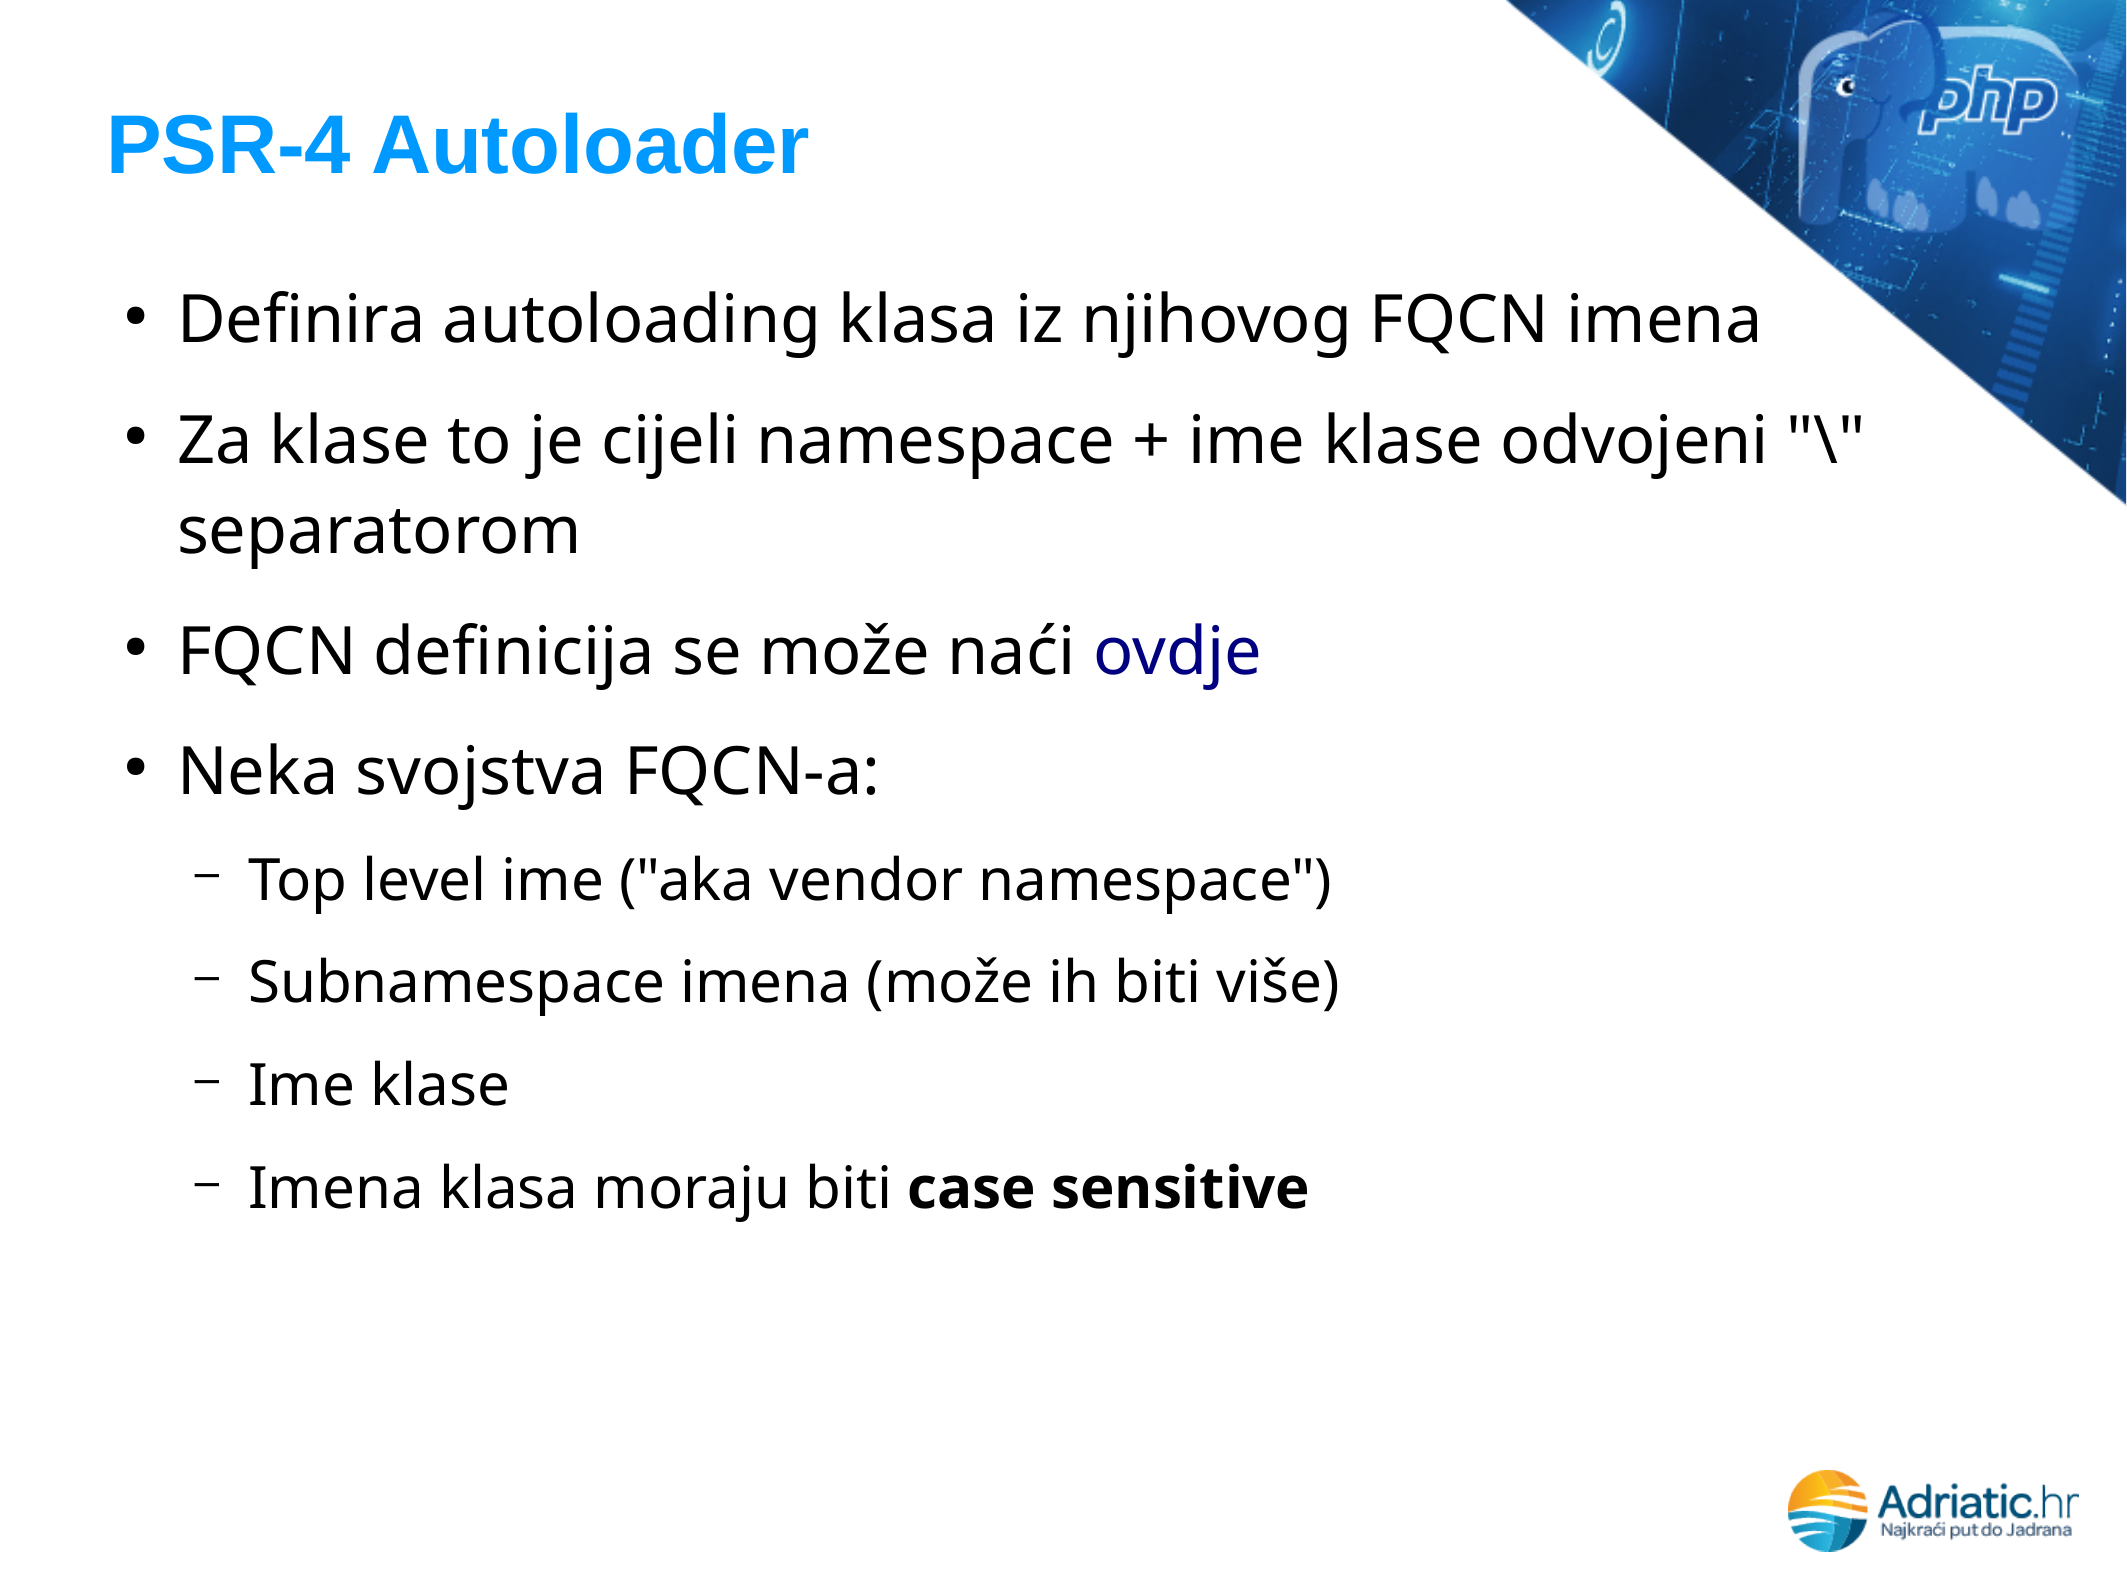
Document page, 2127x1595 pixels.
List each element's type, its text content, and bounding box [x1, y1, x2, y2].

picture [1788, 1470, 2079, 1552]
picture [1505, 0, 2127, 625]
list Definira autoloading klasa iz njihovog FQCN imena Za klase to je cijeli namespace + ime klase odvojeni "\" separatorom FQCN definicija se može naći ovdje Neka svojstva FQCN-a: Top level ime ("aka vendor namespace") Subnamespace imena (može ih biti više) Ime klase Imena klasa moraju biti case sensitive [106, 271, 2020, 1453]
title PSR-4 Autoloader [106, 70, 1630, 219]
